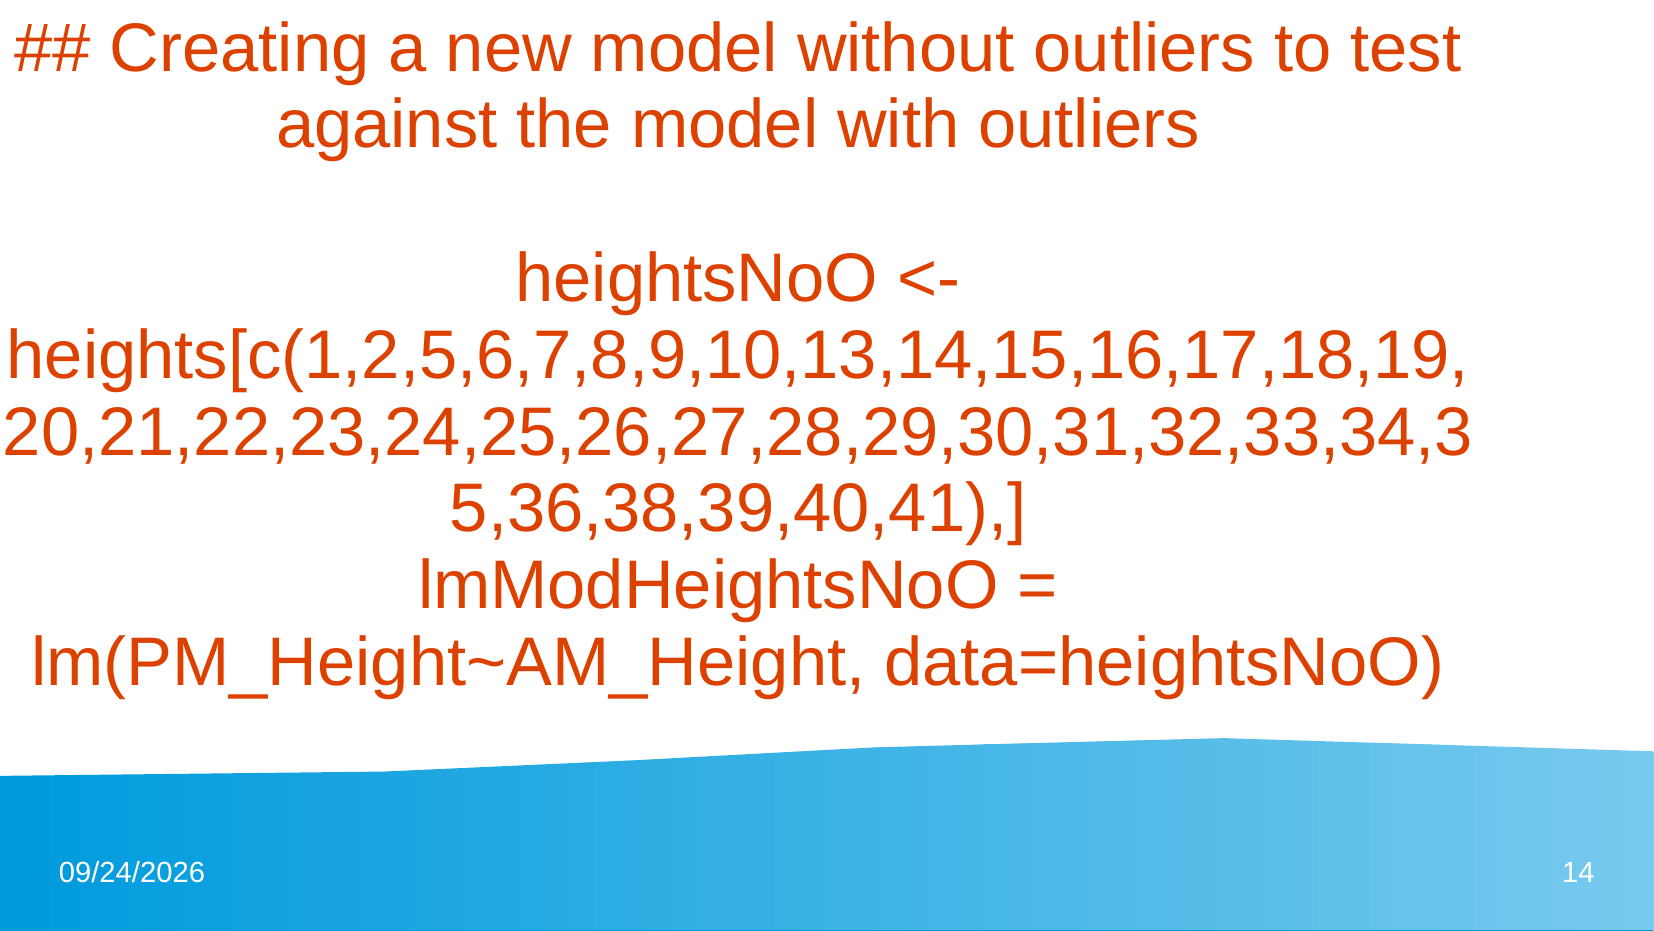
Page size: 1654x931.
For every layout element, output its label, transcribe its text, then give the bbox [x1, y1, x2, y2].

title ## Creating a new model without outliers to test against the model with outliers heightsNoO <- heights[c(1,2,5,6,7,8,9,10,13,14,15,16,17,18,19,20,21,22,23,24,25,26,27,28,29,30,31,32,33,34,35,36,38,39,40,41),] lmModHeightsNoO = lm(PM_Height~AM_Height, data=heightsNoO) [0, 8, 1477, 700]
